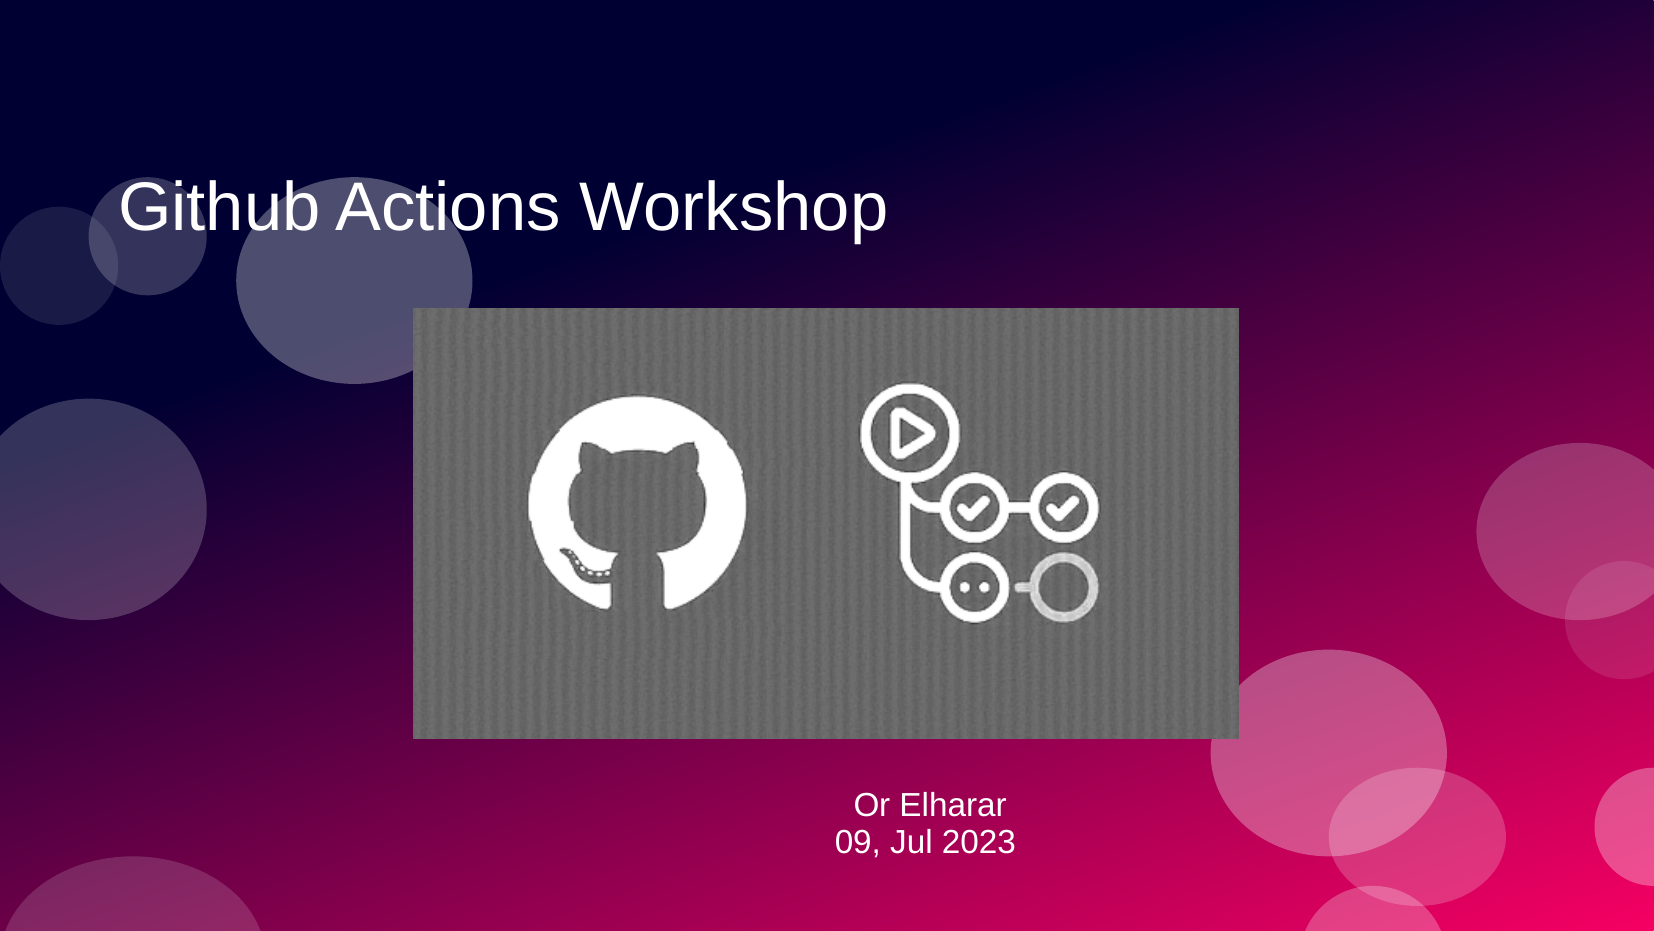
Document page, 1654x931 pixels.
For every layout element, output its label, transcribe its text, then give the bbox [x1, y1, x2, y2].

picture [413, 308, 1239, 739]
title Or Elharar 09, Jul 2023 [206, 786, 1654, 862]
title Github Actions Workshop [118, 118, 1123, 296]
